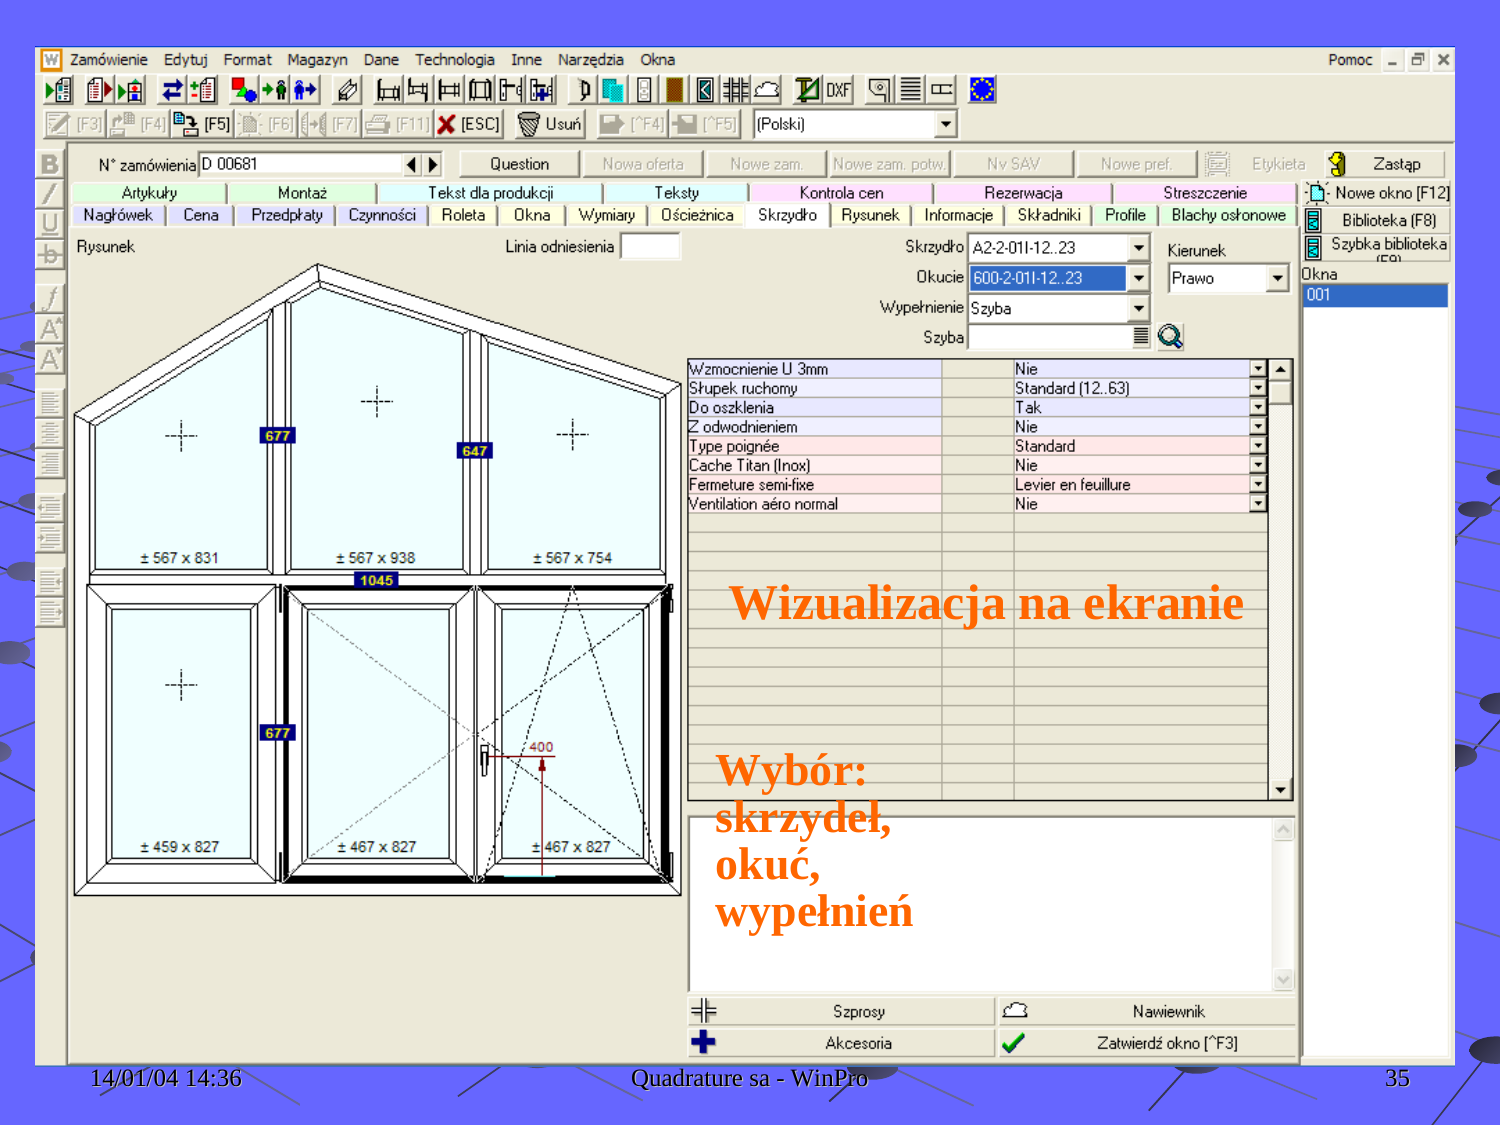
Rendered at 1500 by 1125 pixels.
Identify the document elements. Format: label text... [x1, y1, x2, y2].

text_box Wizualizacja na ekranie [728, 578, 1246, 631]
text_box Wybór: skrzydeł, okuć, wypełnień [715, 747, 963, 936]
text_box Wybór: skrzydeł, okuć, wypełnień [715, 906, 758, 936]
picture [35, 46, 1455, 1067]
